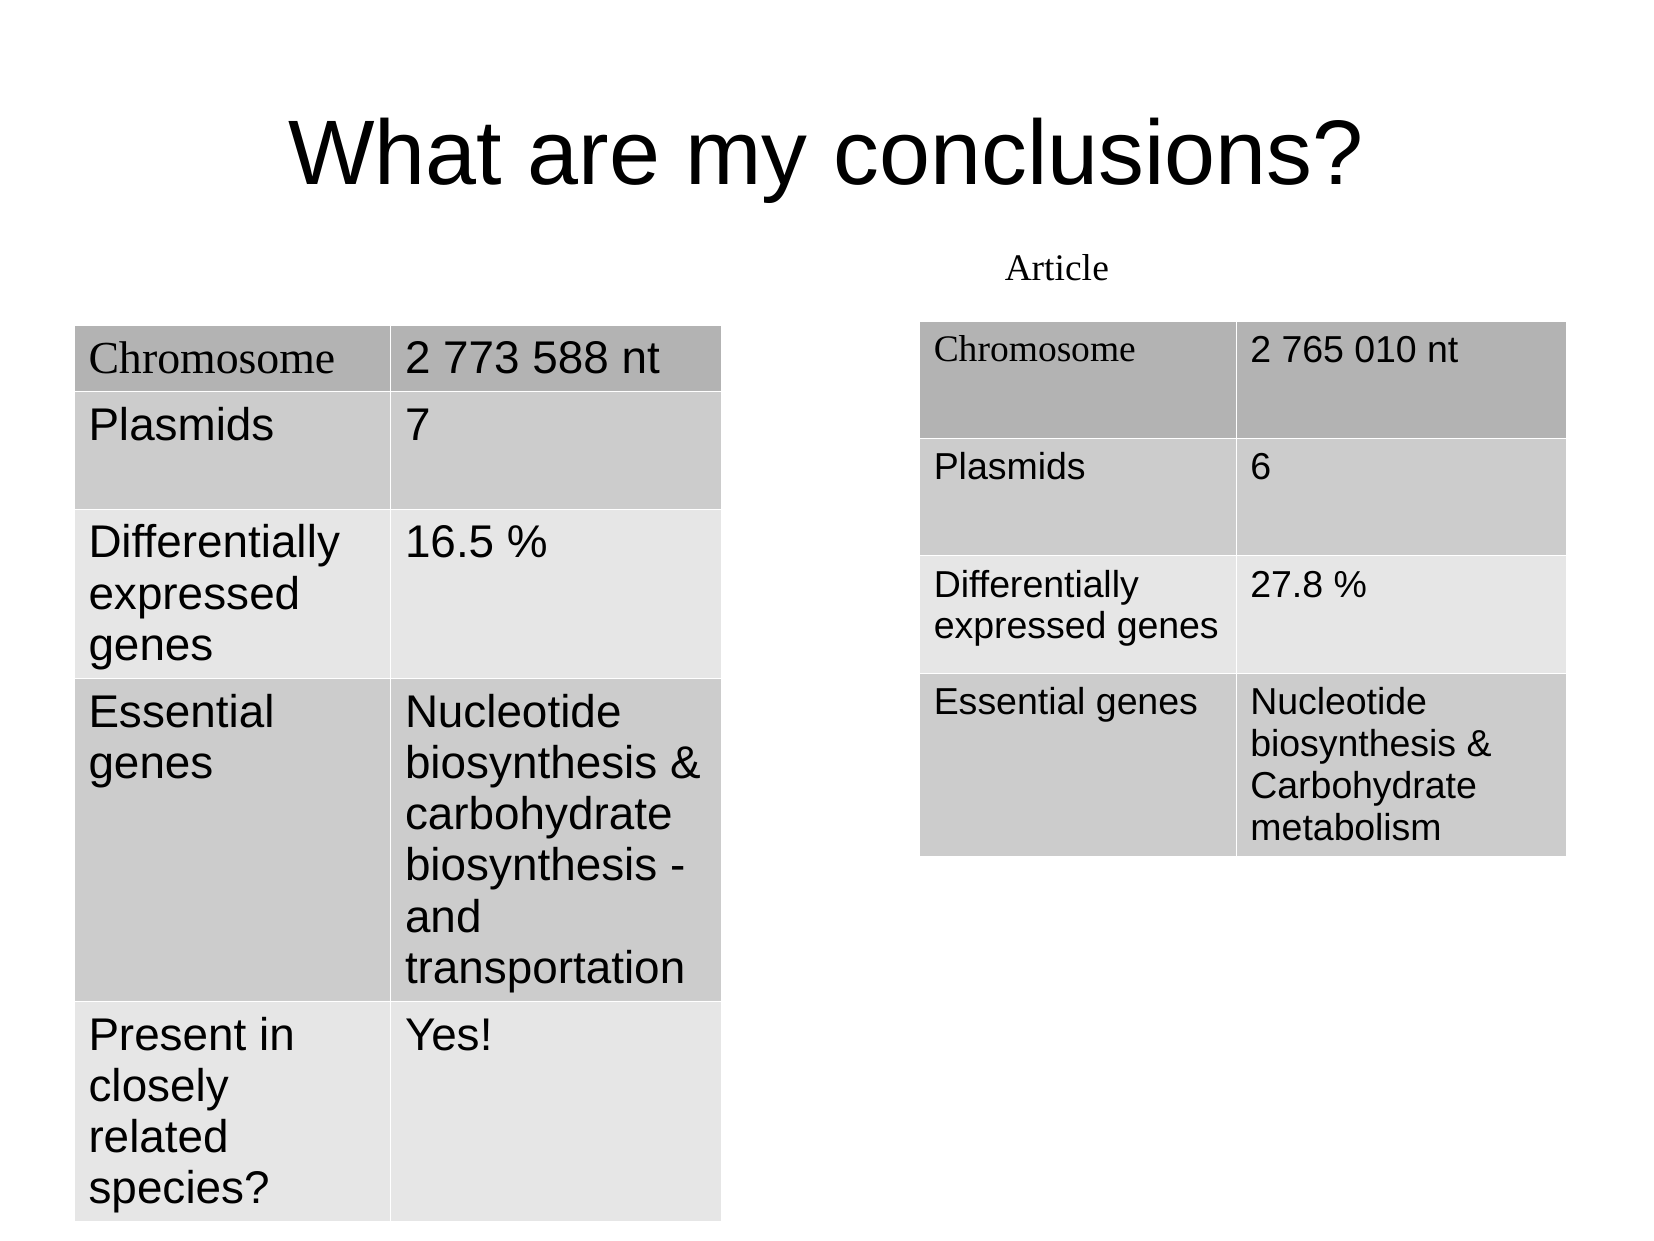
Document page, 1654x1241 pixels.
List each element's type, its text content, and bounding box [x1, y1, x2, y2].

table_header Chromosome [75, 326, 390, 391]
table_cell Plasmids [920, 439, 1236, 555]
text_box Article [990, 240, 1441, 297]
table_header Chromosome [920, 322, 1236, 438]
table_header 2 765 010 nt [1237, 322, 1566, 438]
title What are my conclusions? [82, 49, 1571, 257]
table_cell 16.5 % [391, 510, 721, 678]
table_cell Nucleotide biosynthesis & Carbohydrate metabolism [1237, 674, 1566, 856]
table_cell 6 [1237, 439, 1566, 555]
table_header 2 773 588 nt [391, 326, 721, 391]
table_cell Essential genes [920, 674, 1236, 856]
table_cell Differentially expressed genes [75, 510, 390, 678]
table_cell Yes! [391, 1002, 721, 1221]
table_cell Present in closely related species? [75, 1002, 390, 1221]
table_cell Plasmids [75, 392, 390, 509]
table_cell Nucleotide biosynthesis & carbohydrate biosynthesis -and transportation [391, 679, 721, 1001]
table_cell Differentially expressed genes [920, 556, 1236, 673]
table_cell Essential genes [75, 679, 390, 1001]
table_cell 27.8 % [1237, 556, 1566, 673]
table_cell 7 [391, 392, 721, 509]
